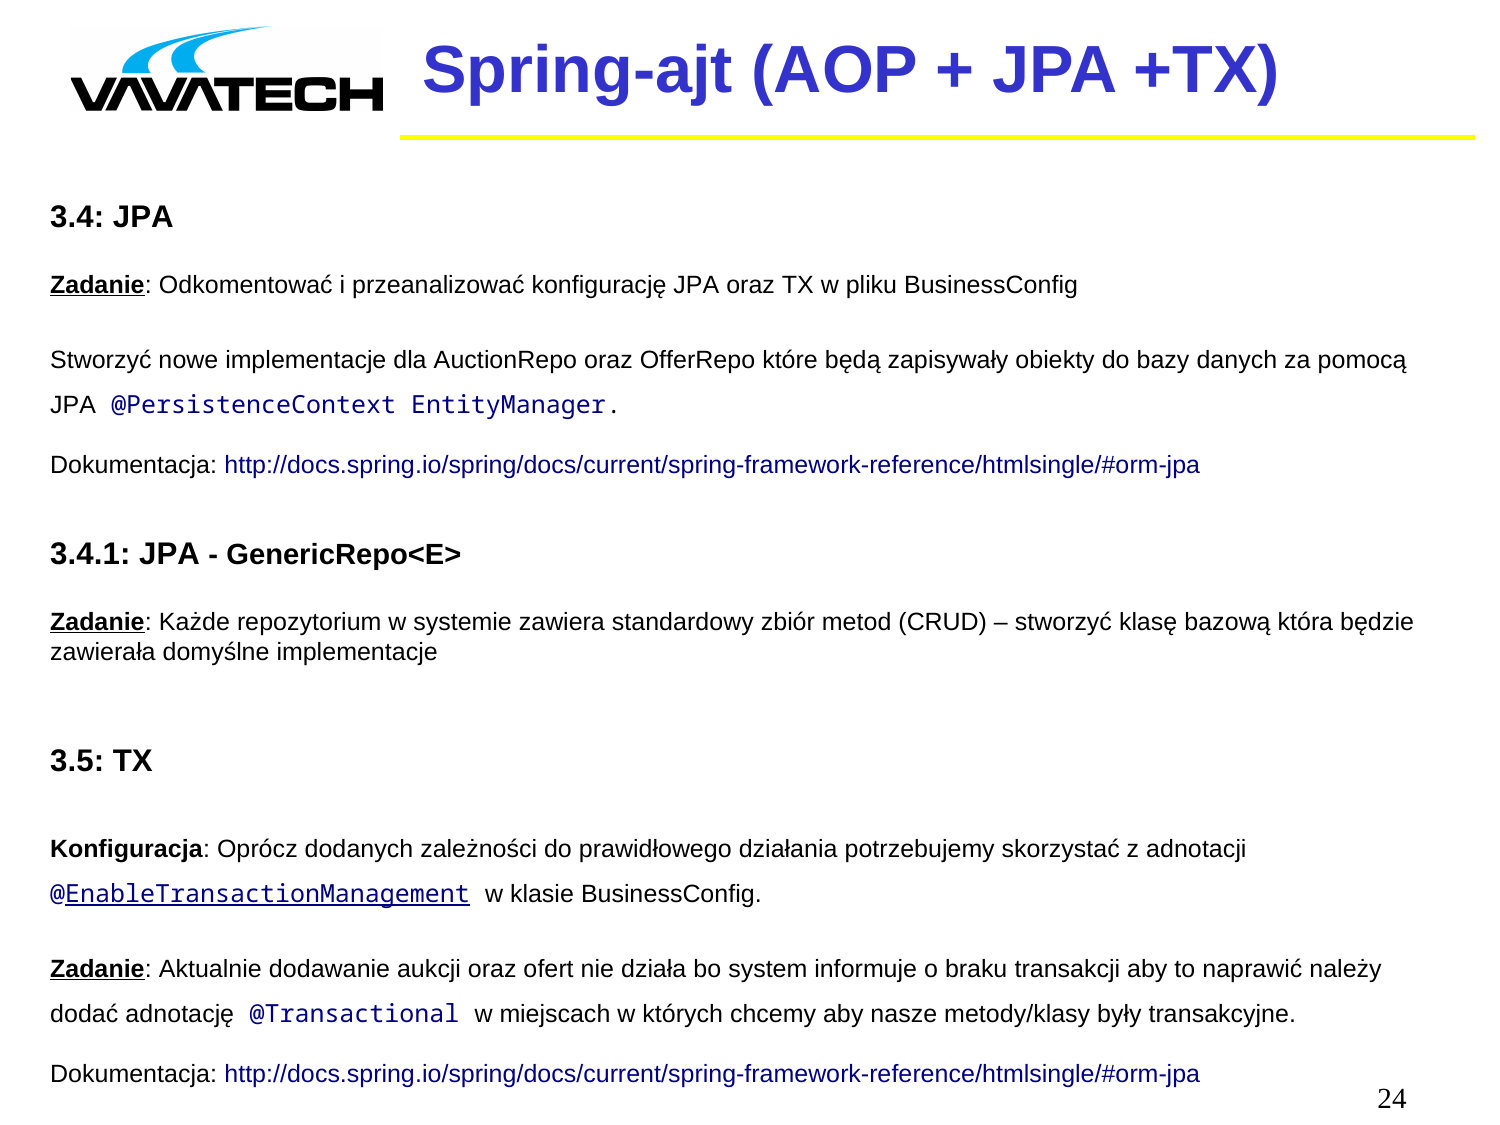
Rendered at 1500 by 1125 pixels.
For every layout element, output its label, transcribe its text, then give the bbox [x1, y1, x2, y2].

title Spring-ajt (AOP + JPA +TX) [407, 0, 1479, 157]
text_box 3.4: JPA Zadanie: Odkomentować i przeanalizować konfigurację JPA oraz TX w pliku BusinessConfig Stworzyć nowe implementacje dla AuctionRepo oraz OfferRepo które będą zapisywały obiekty do bazy danych za pomocą JPA @PersistenceContext EntityManager. Dokumentacja: http://docs.spring.io/spring/docs/current/spring-framework-reference/htmlsingle/#orm-jpa 3.4.1: JPA - GenericRepo<E> Zadanie: Każde repozytorium w systemie zawiera standardowy zbiór metod (CRUD) – stworzyć klasę bazową która będzie zawierała domyślne implementacje 3.5: TX Konfiguracja: Oprócz dodanych zależności do prawidłowego działania potrzebujemy skorzystać z adnotacji @EnableTransactionManagement w klasie BusinessConfig. Zadanie: Aktualnie dodawanie aukcji oraz ofert nie działa bo system informuje o braku transakcji aby to naprawić należy dodać adnotację @Transactional w miejscach w których chcemy aby nasze metody/klasy były transakcyjne. Dokumentacja: http://docs.spring.io/spring/docs/current/spring-framework-reference/htmlsingle/#orm-jpa [35, 188, 1465, 1118]
picture [70, 26, 383, 111]
